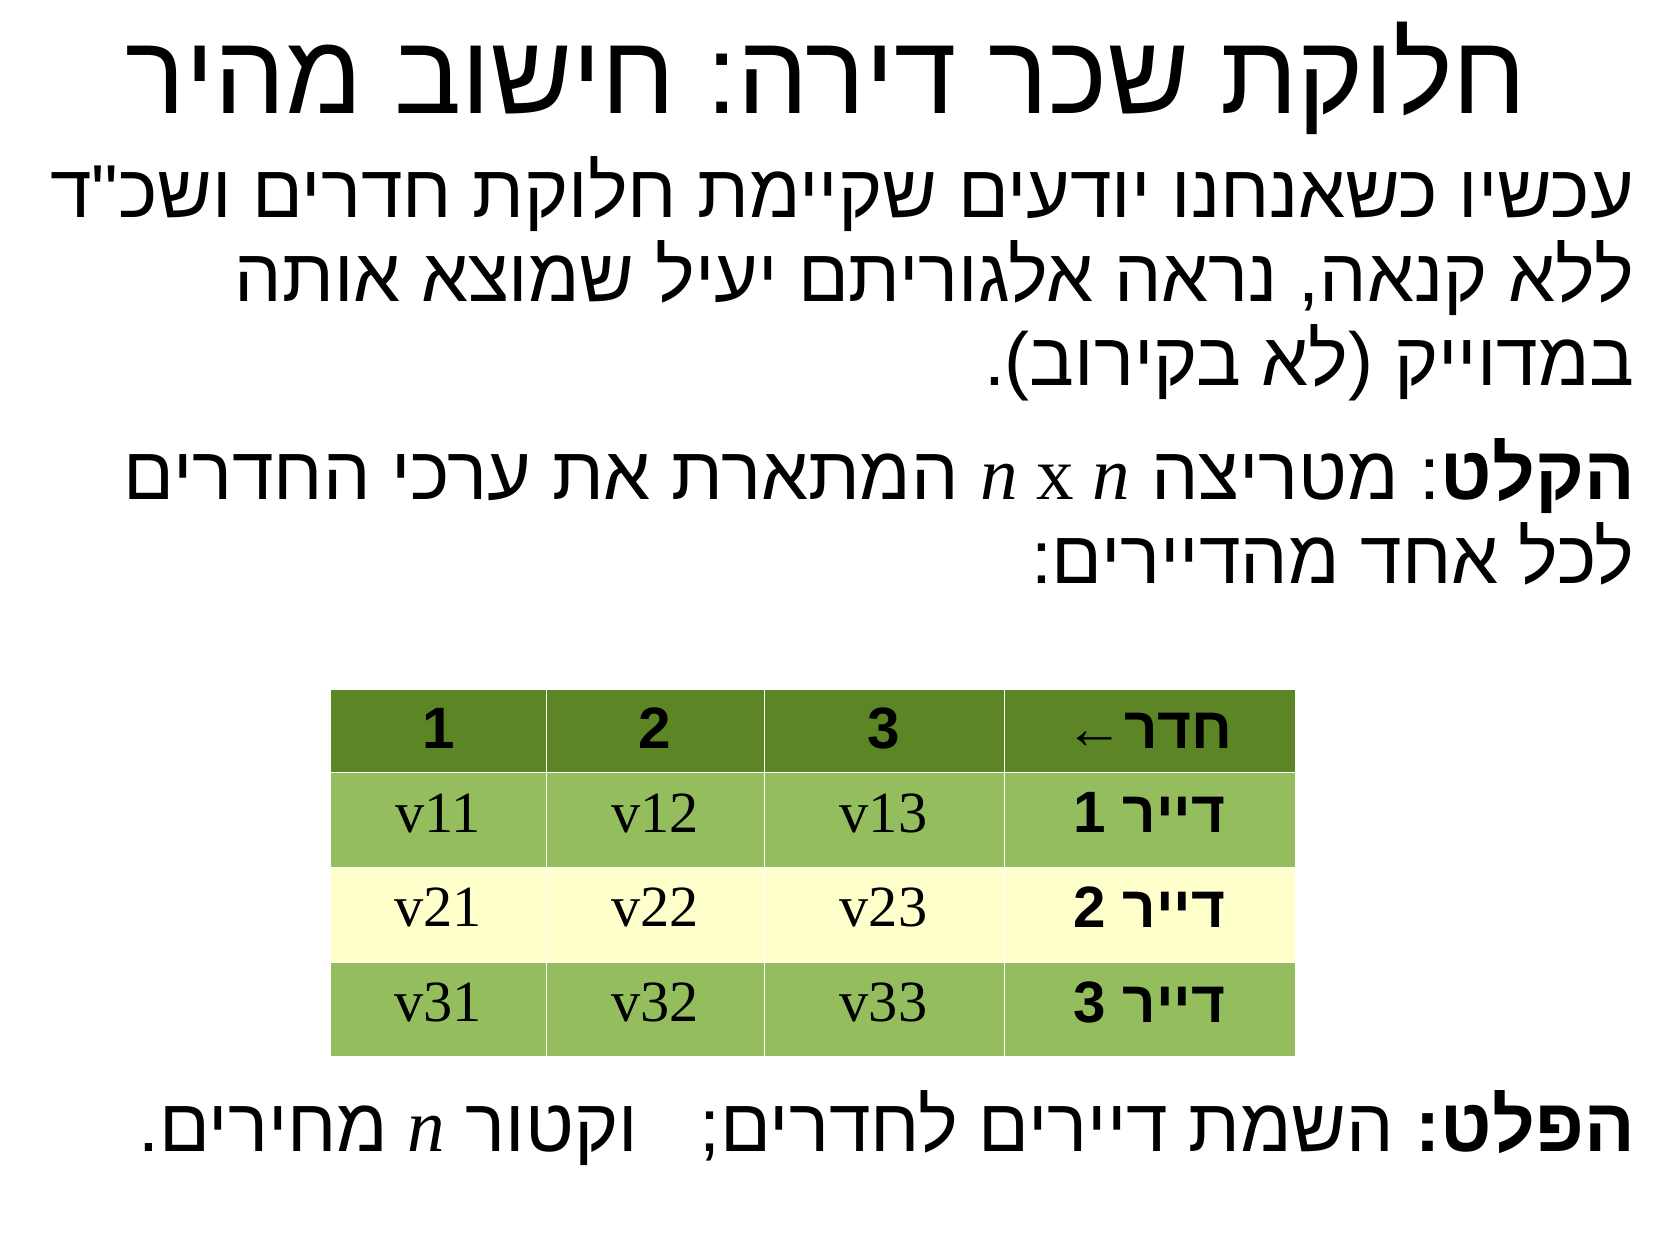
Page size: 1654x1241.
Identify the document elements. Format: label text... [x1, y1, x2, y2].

table_cell v12 [547, 773, 764, 867]
table_cell דייר 2 [1005, 868, 1295, 962]
table_header 3 [765, 690, 1004, 772]
table_cell v13 [765, 773, 1004, 867]
table_header חדר← [1005, 690, 1295, 772]
table_header 1 [331, 690, 546, 772]
table_cell v31 [331, 963, 546, 1056]
table_cell v33 [765, 963, 1004, 1056]
title חלוקת שכר דירה: חישוב מהיר [0, 0, 1654, 151]
table_cell v23 [765, 868, 1004, 962]
table_cell v11 [331, 773, 546, 867]
table_cell v21 [331, 868, 546, 962]
table_cell v32 [547, 963, 764, 1056]
table_cell דייר 1 [1005, 773, 1295, 867]
table_header 2 [547, 690, 764, 772]
table_cell v22 [547, 868, 764, 962]
table_cell דייר 3 [1005, 963, 1295, 1056]
list עכשיו כשאנחנו יודעים שקיימת חלוקת חדרים ושכ"ד ללא קנאה, נראה אלגוריתם יעיל שמוצא אותה במדוייק (לא בקירוב). הקלט: מטריצה n x n המתארת את ערכי החדרים לכל אחד מהדיירים: הפלט: השמת דיירים לחדרים; וקטור n מחירים. [15, 150, 1636, 1201]
